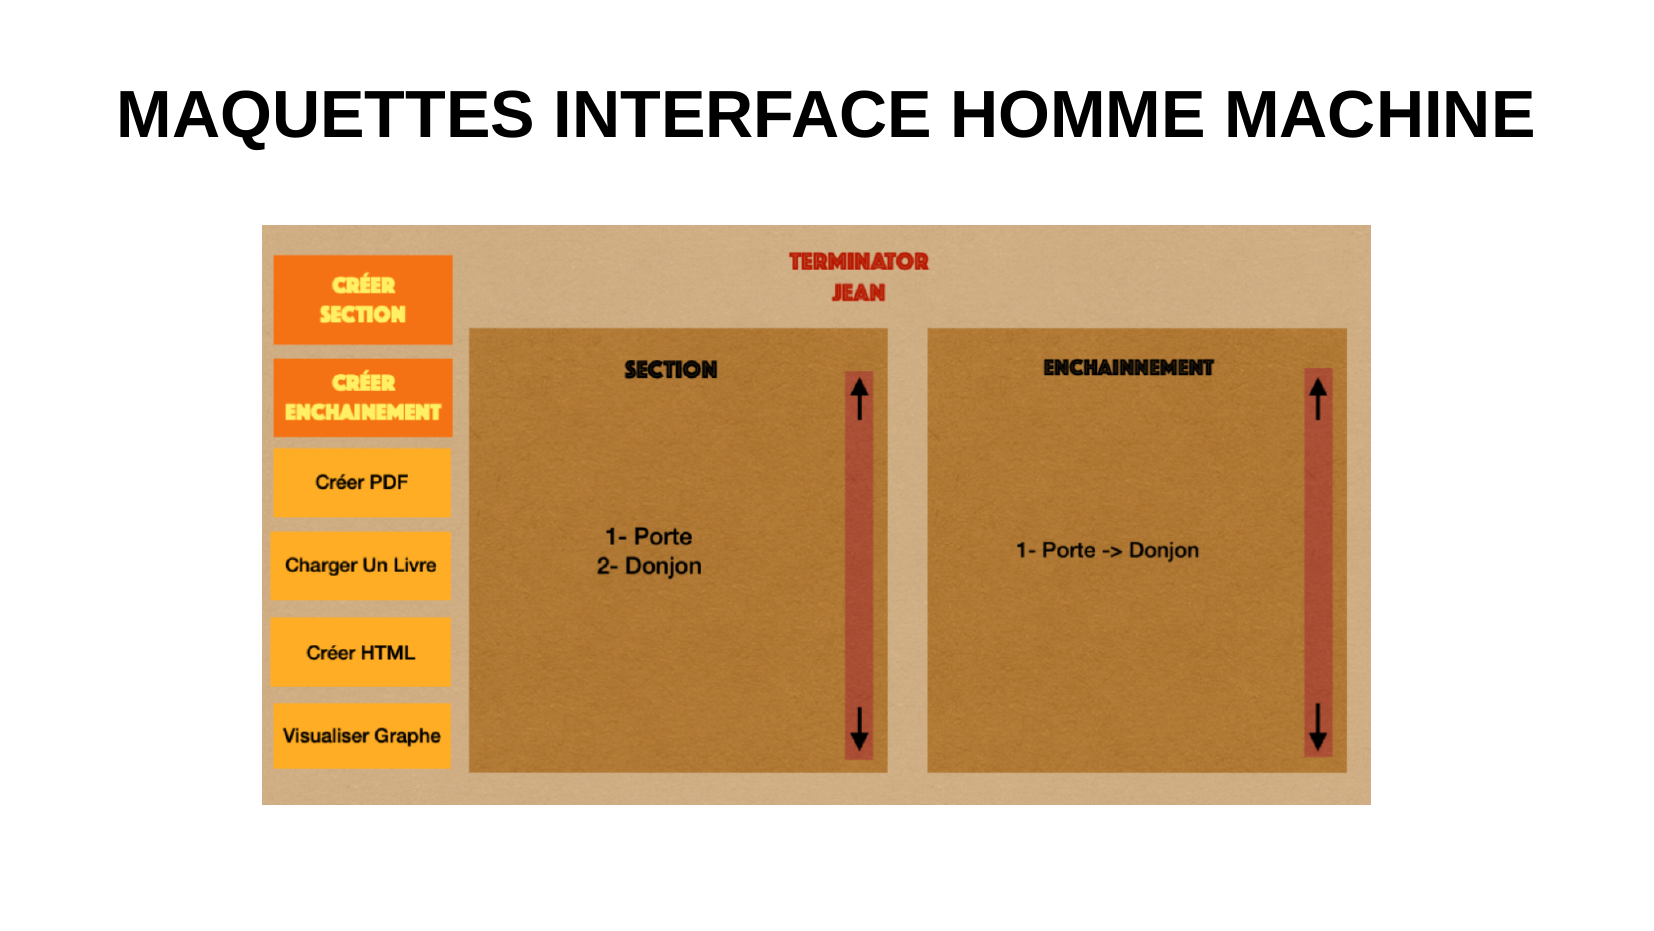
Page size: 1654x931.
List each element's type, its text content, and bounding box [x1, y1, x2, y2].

picture [261, 224, 1371, 805]
title MAQUETTES INTERFACE HOMME MACHINE [82, 37, 1571, 193]
